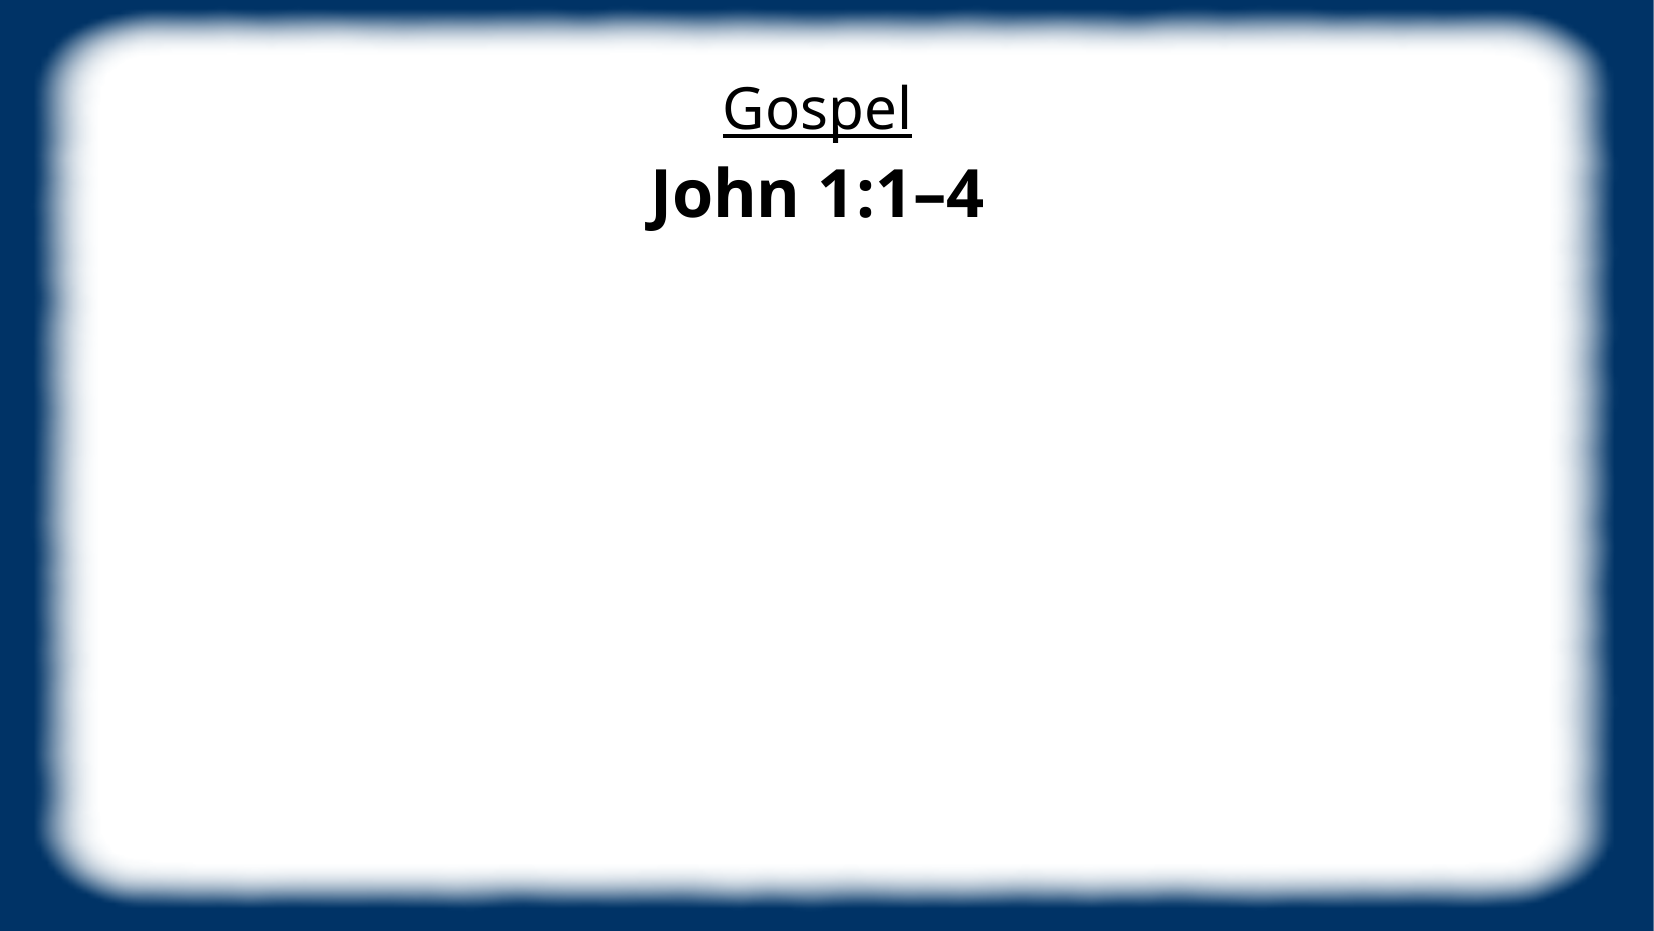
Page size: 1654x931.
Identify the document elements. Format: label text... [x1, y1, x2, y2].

picture [0, 0, 1654, 931]
text_box Gospel John 1:1–4 [90, 60, 1546, 241]
